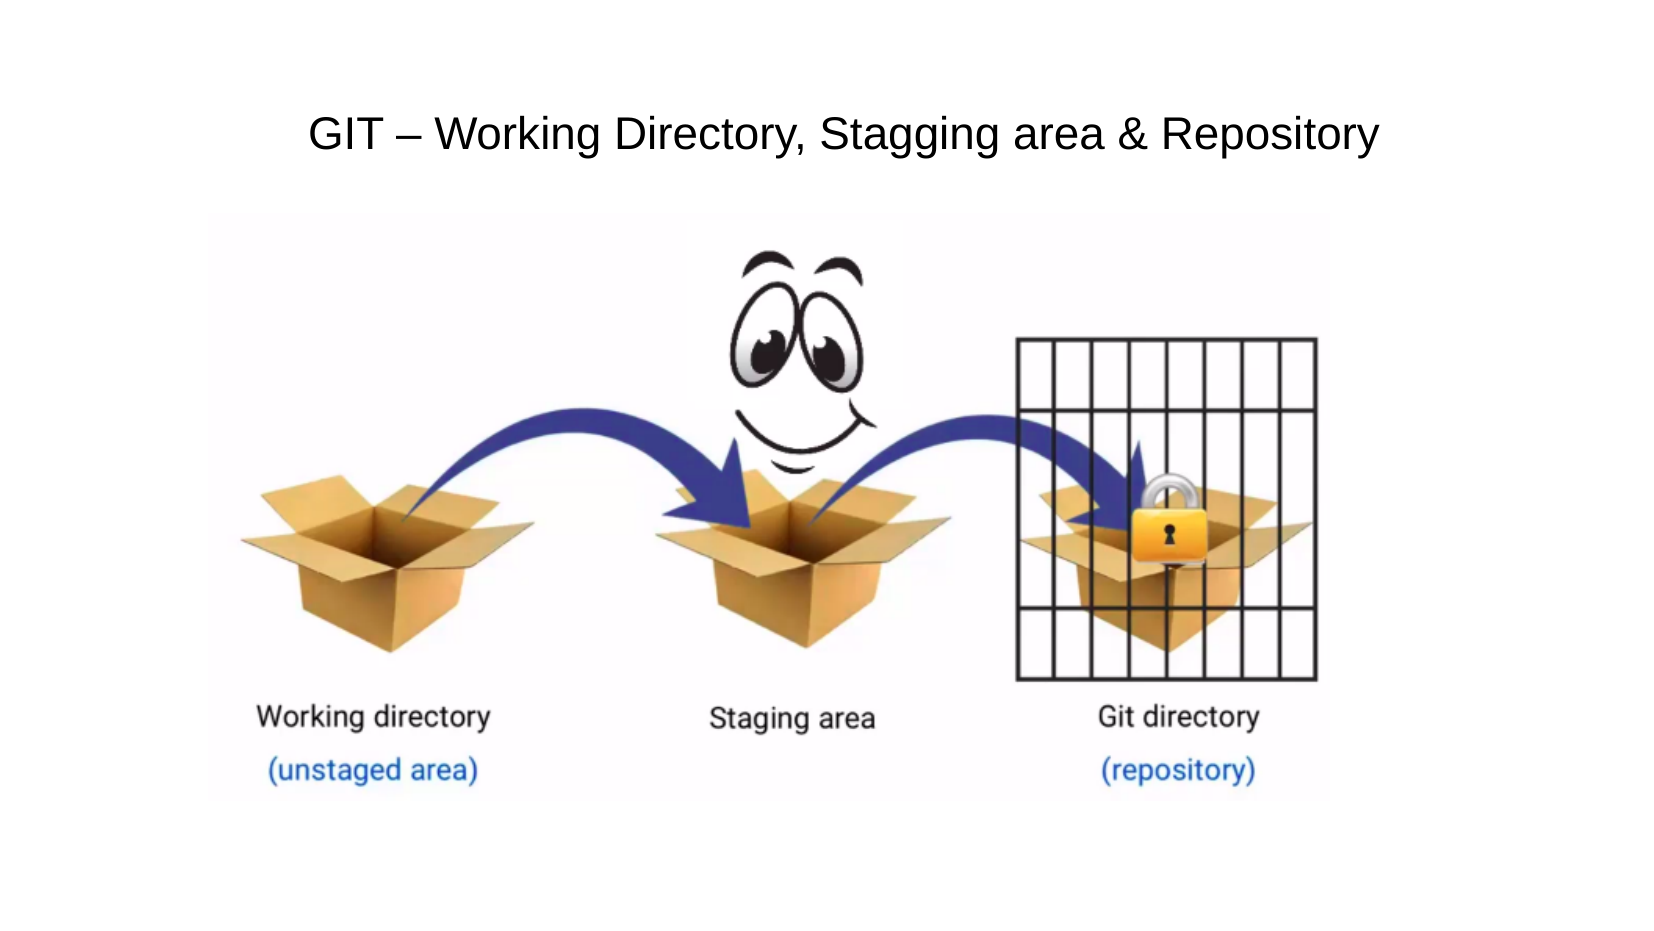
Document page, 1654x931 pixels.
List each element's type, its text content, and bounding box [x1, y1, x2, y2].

subtitle GIT – Working Directory, Stagging area & Repository [82, 108, 1571, 336]
picture [208, 213, 1330, 801]
